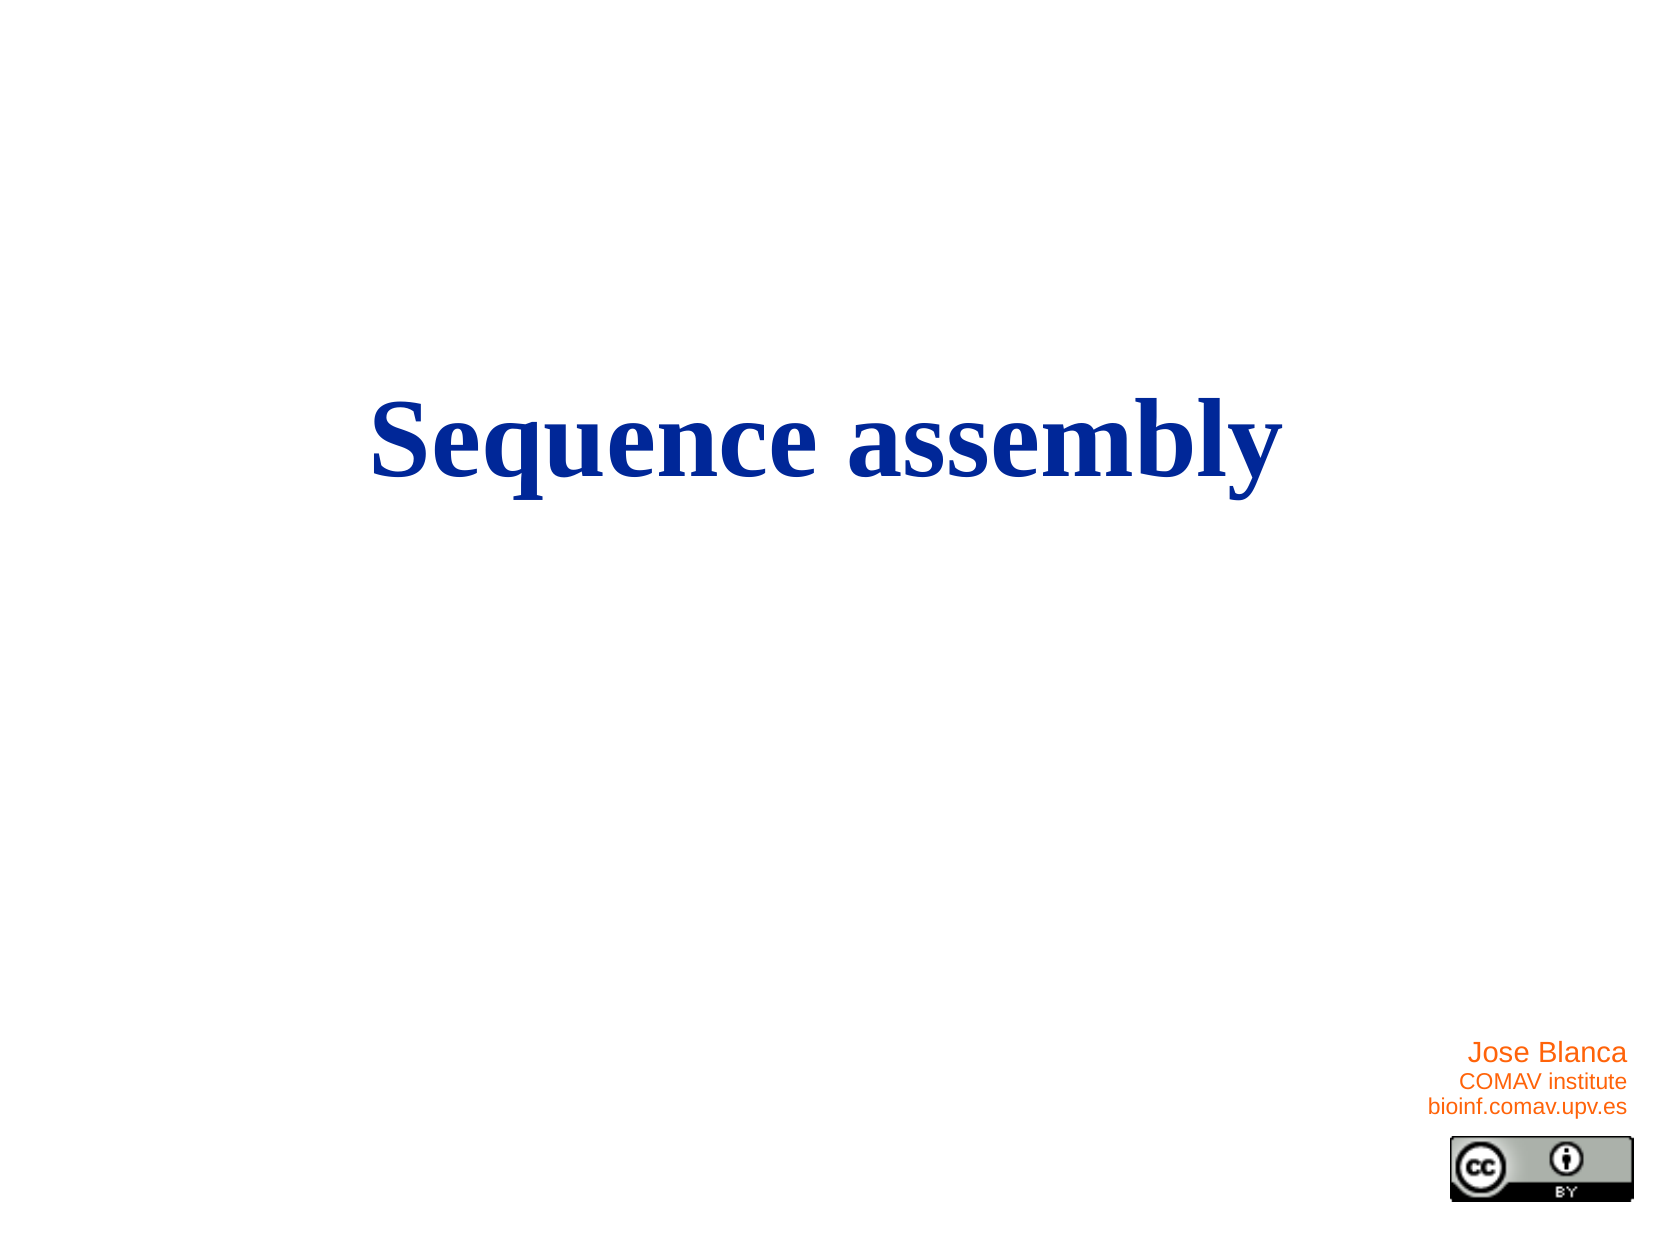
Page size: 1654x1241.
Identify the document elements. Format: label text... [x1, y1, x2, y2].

title Sequence assembly [82, 315, 1571, 563]
picture [1450, 1136, 1634, 1202]
text_box Jose Blanca COMAV institute bioinf.comav.upv.es [1413, 1028, 1643, 1129]
